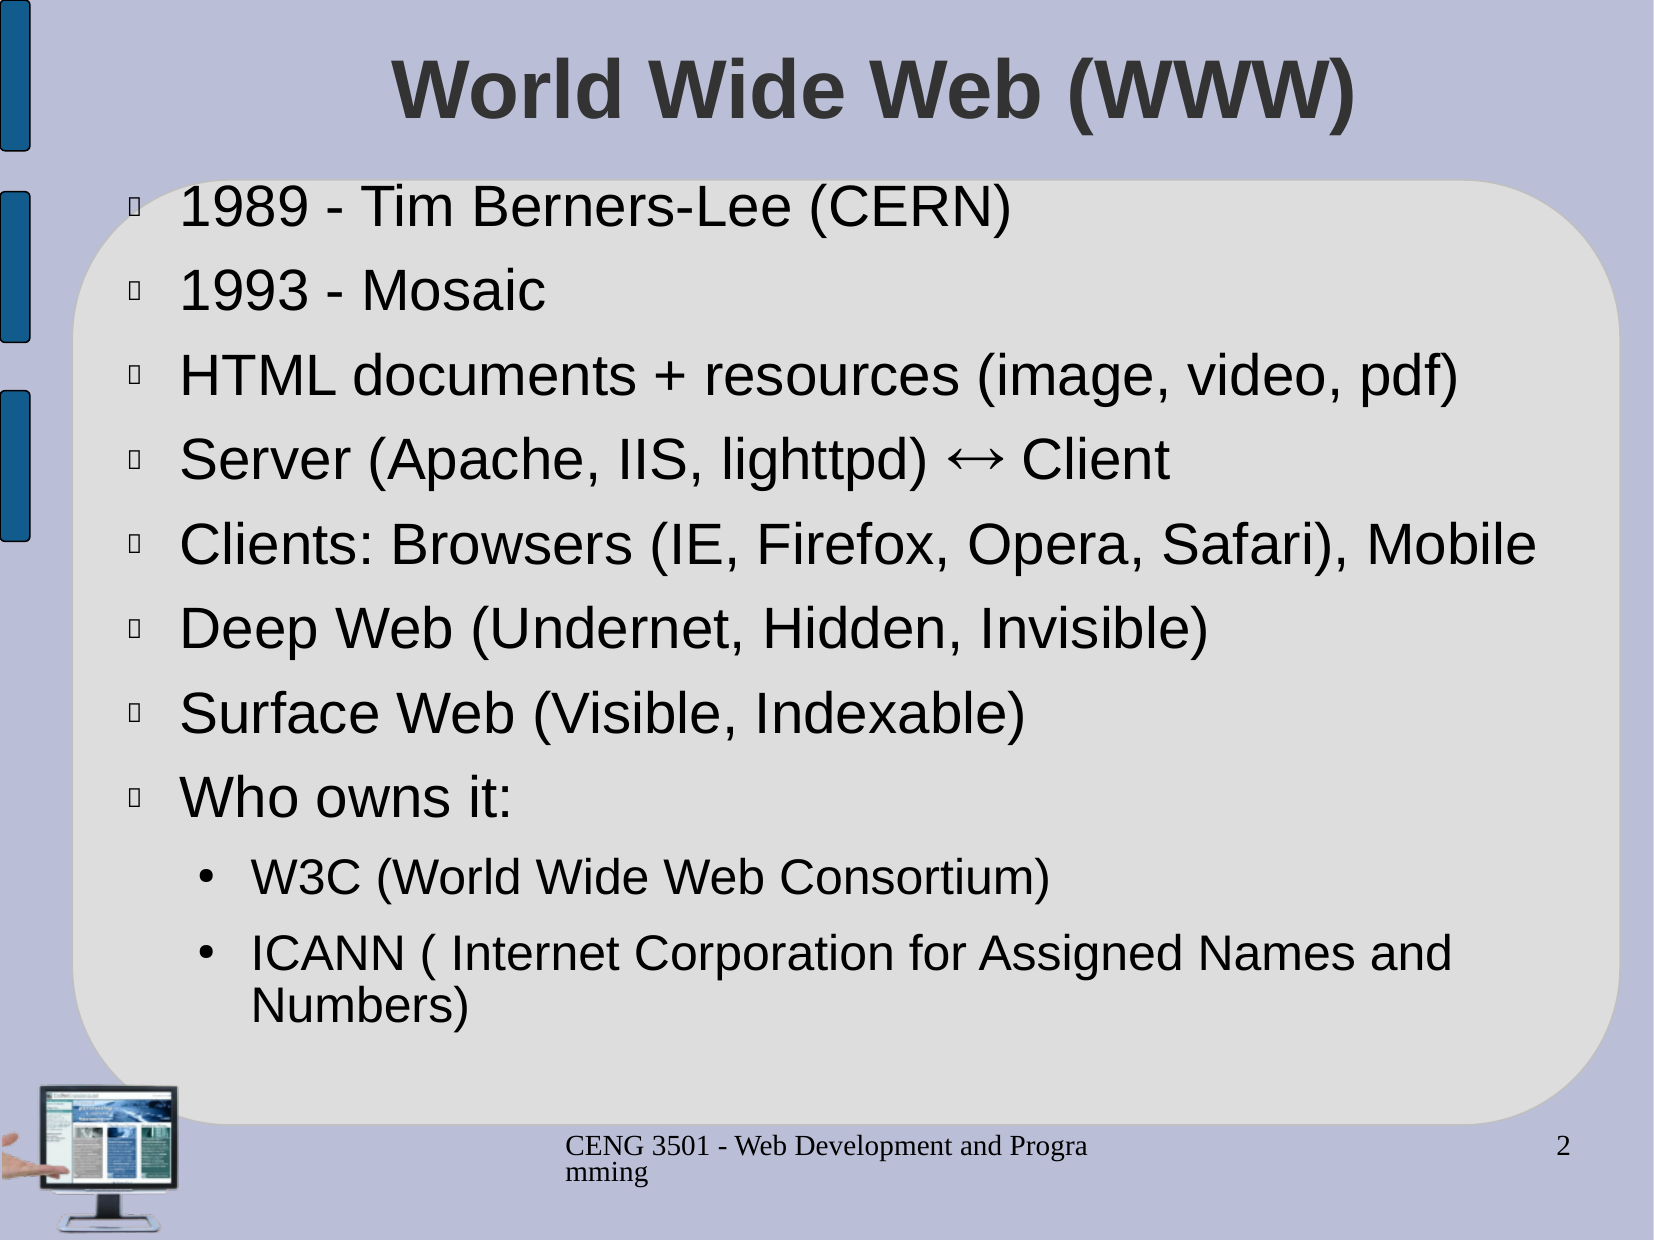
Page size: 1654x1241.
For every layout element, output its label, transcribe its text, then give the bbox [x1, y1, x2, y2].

list 1989 - Tim Berners-Lee (CERN) 1993 - Mosaic HTML documents + resources (image, video, pdf) Server (Apache, IIS, lighttpd)  Client Clients: Browsers (IE, Firefox, Opera, Safari), Mobile Deep Web (Undernet, Hidden, Invisible) Surface Web (Visible, Indexable) Who owns it: W3C (World Wide Web Consortium) ICANN ( Internet Corporation for Assigned Names and Numbers) [94, 170, 1625, 1093]
title World Wide Web (WWW) [112, 22, 1638, 162]
picture [2, 1079, 225, 1238]
